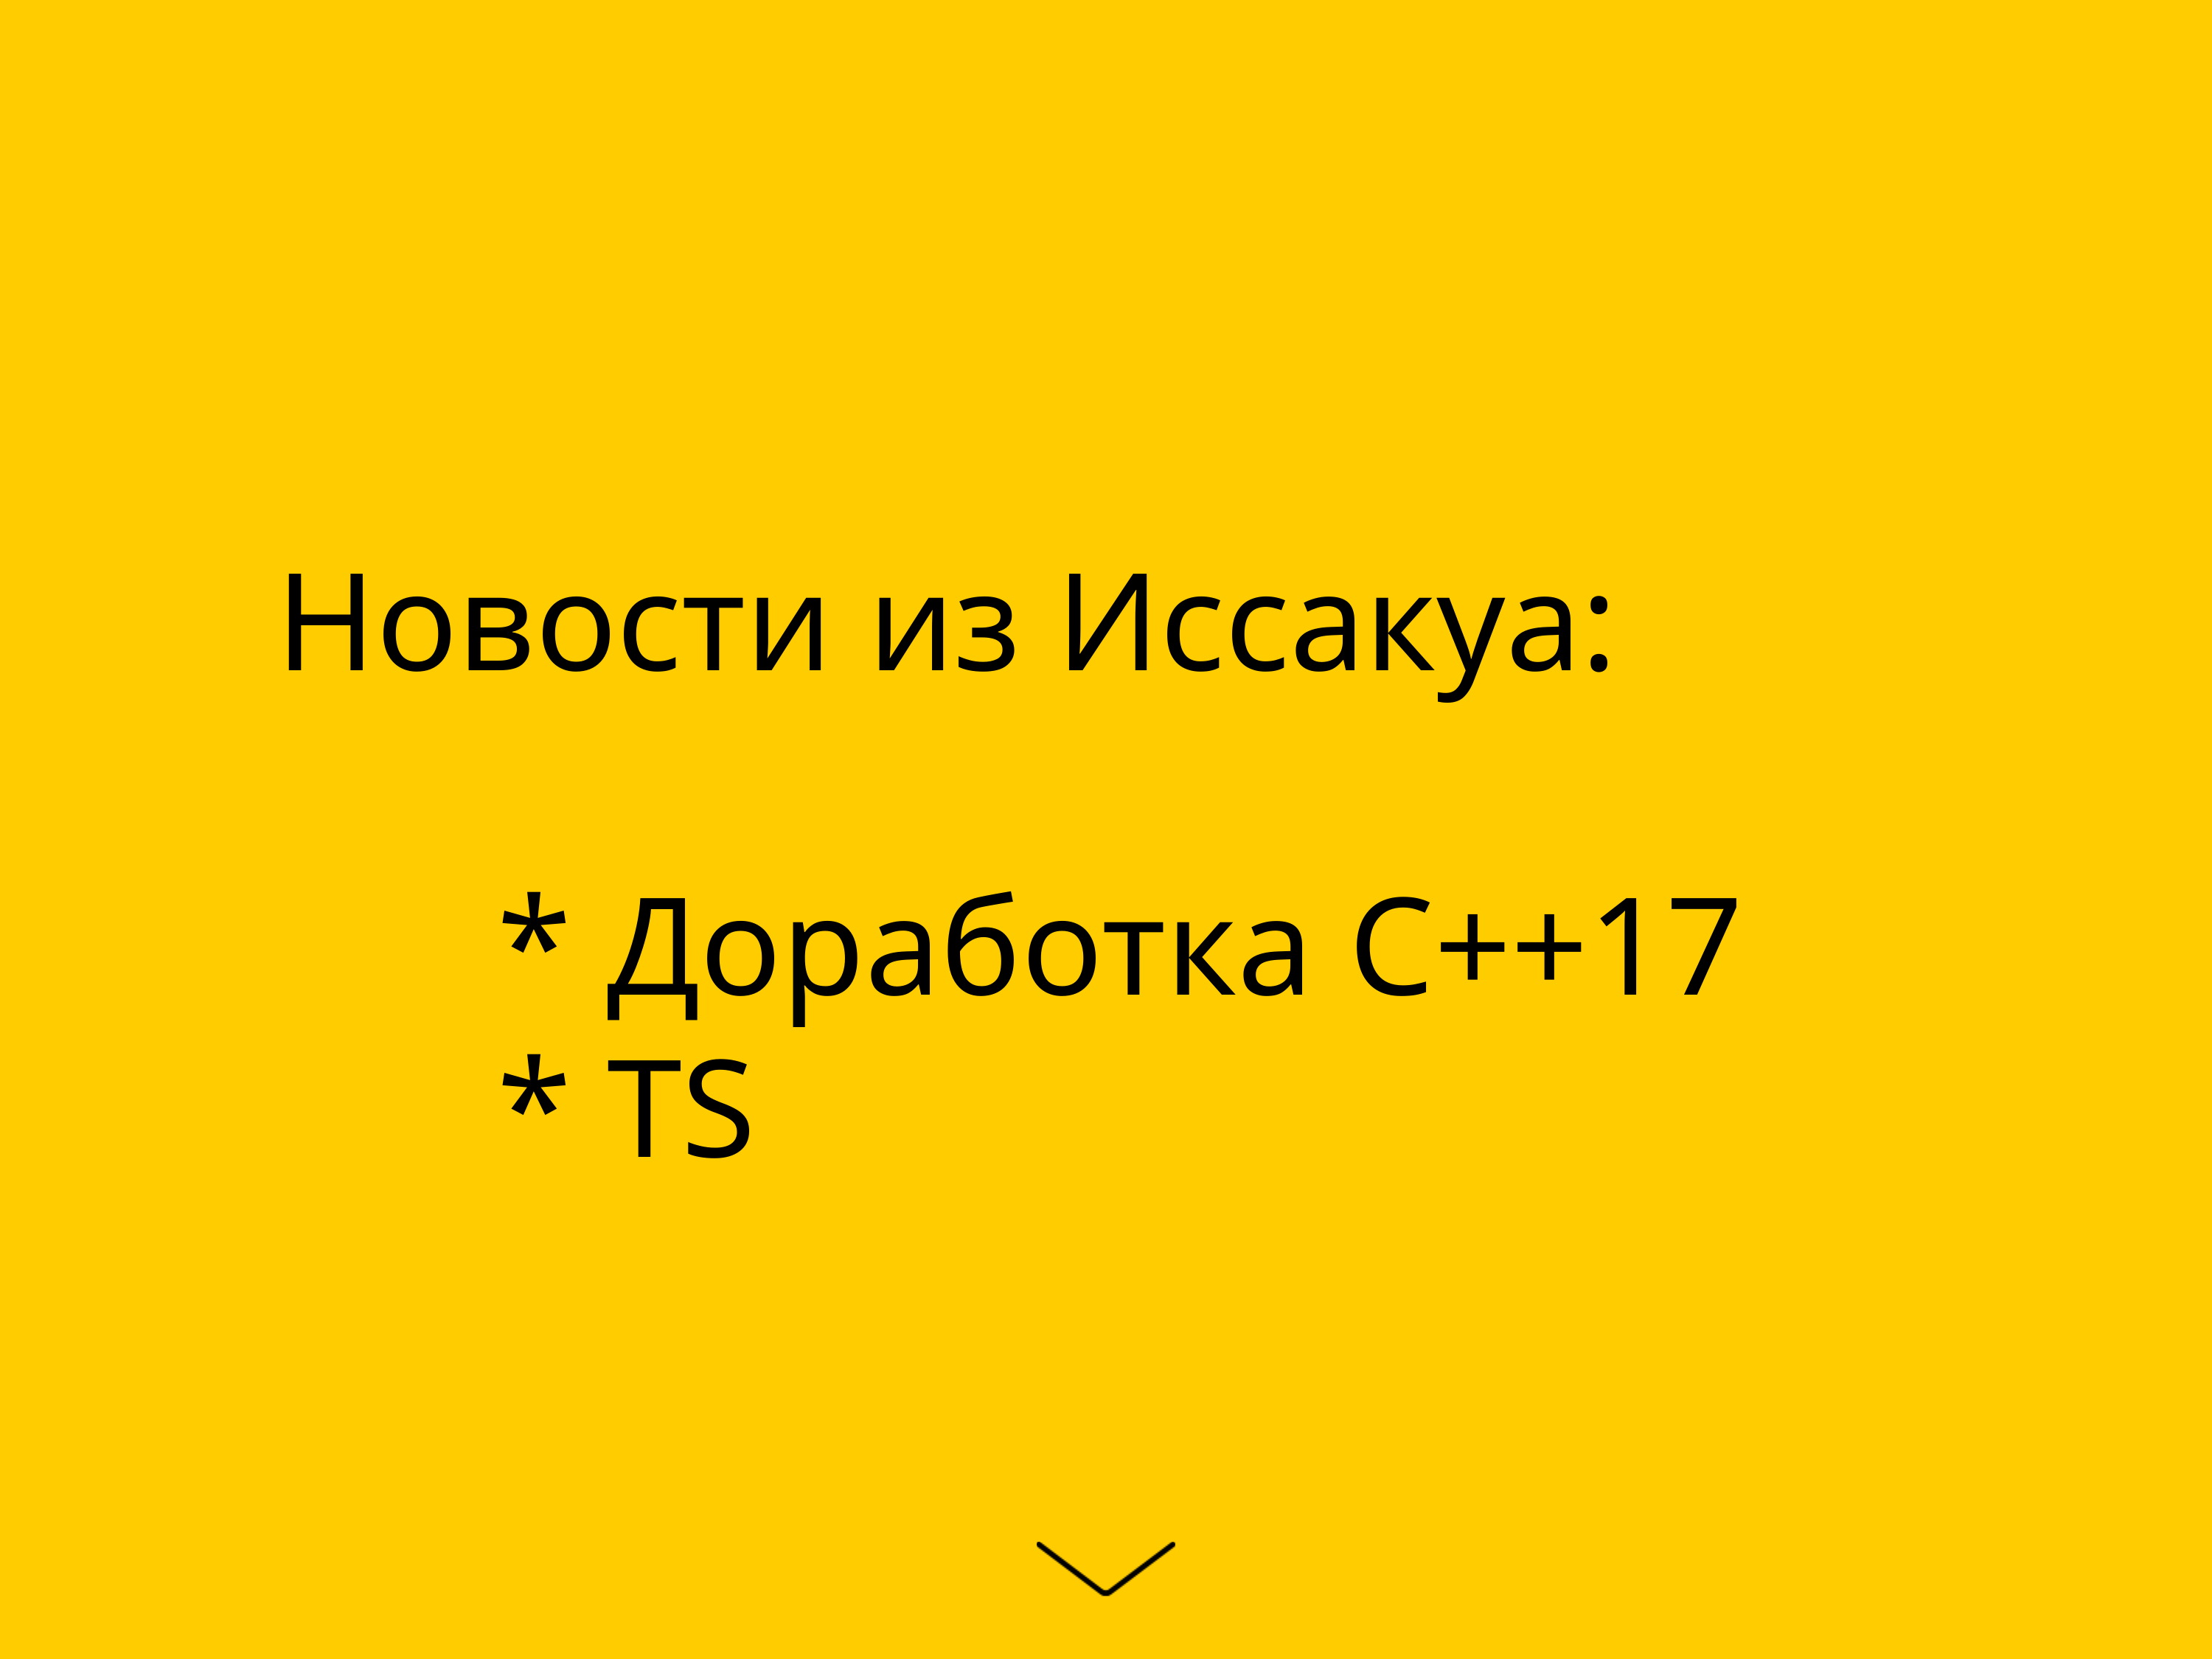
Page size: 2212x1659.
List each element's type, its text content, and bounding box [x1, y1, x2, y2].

picture [1037, 1542, 1175, 1598]
title Новости из Иссакуа: * Доработка C++17 * TS [276, 491, 1935, 1229]
